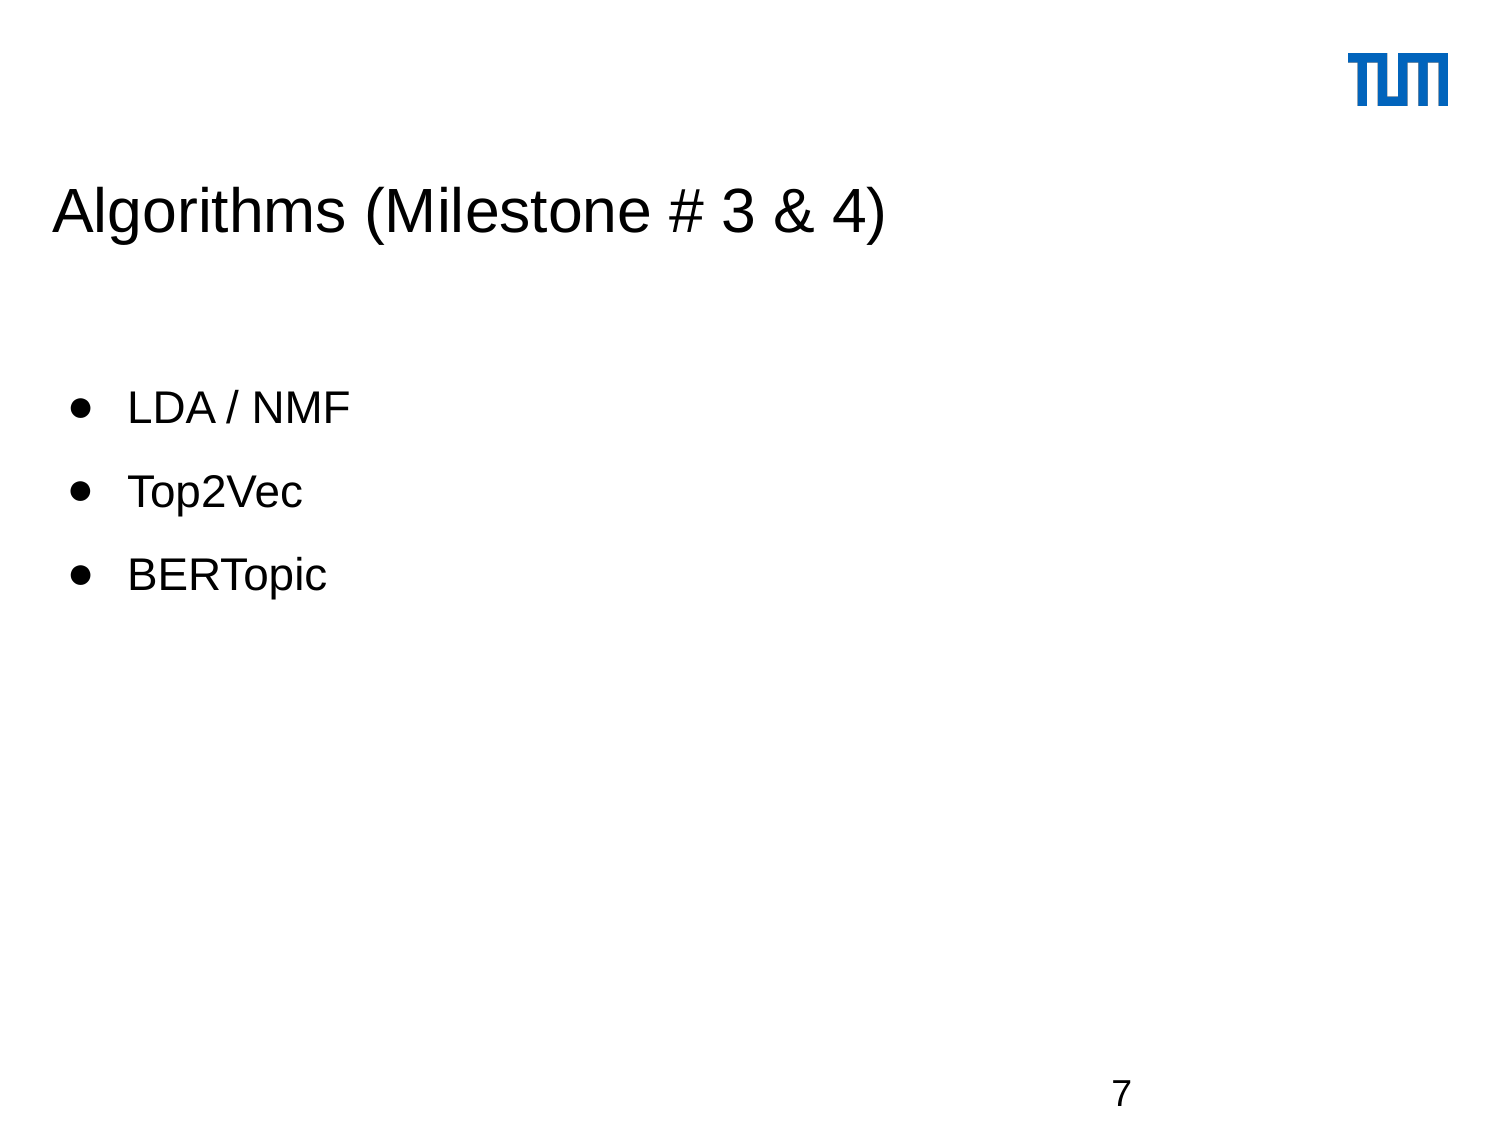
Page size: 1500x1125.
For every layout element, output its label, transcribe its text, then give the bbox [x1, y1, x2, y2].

text_box LDA / NMF Top2Vec BERTopic [52, 370, 1448, 843]
text_box <number> [1111, 1061, 1448, 1122]
text_box Algorithms (Milestone # 3 & 4) [52, 165, 1449, 233]
picture [1348, 53, 1448, 106]
